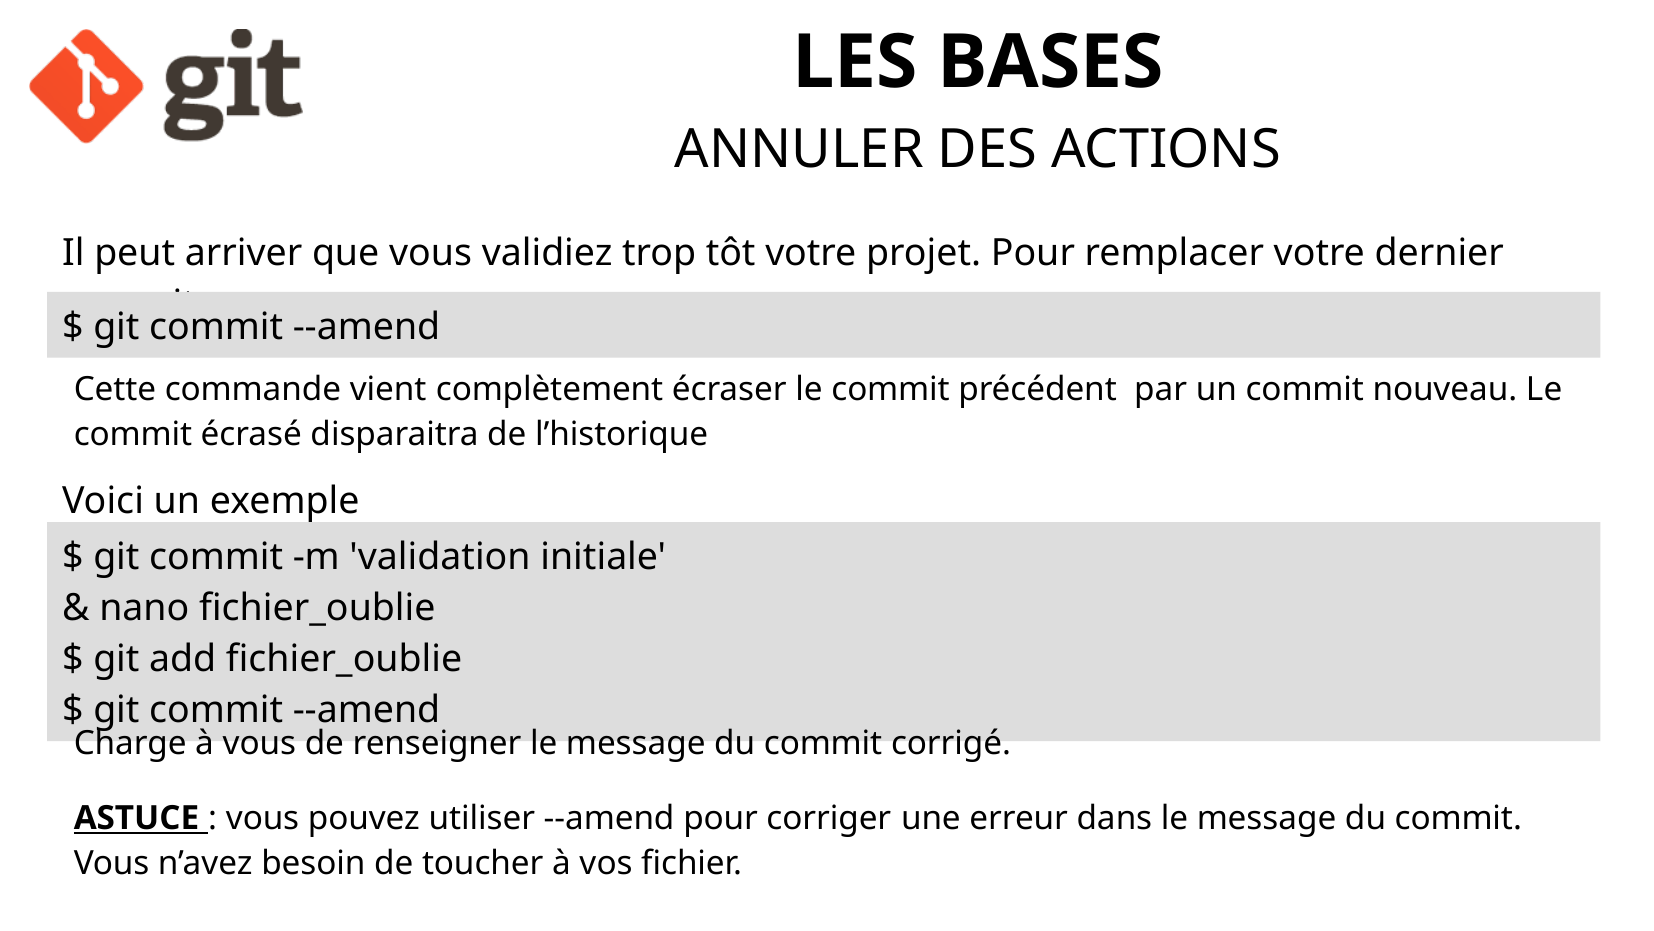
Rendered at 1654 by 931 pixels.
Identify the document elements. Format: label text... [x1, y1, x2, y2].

text_box $ git commit --amend [47, 291, 1601, 349]
text_box Voici un exemple [47, 466, 1642, 524]
text_box $ git commit -m 'validation initiale' & nano fichier_oublie $ git add fichier_oublie $ git commit --amend [47, 522, 1601, 706]
text_box Cette commande vient complètement écraser le commit précédent par un commit nouveau. Le commit écrasé disparaitra de l’historique [59, 357, 1595, 447]
text_box ASTUCE : vous pouvez utiliser --amend pour corriger une erreur dans le message du commit. Vous n’avez besoin de toucher à vos fichier. [59, 786, 1595, 876]
text_box Il peut arriver que vous validiez trop tôt votre projet. Pour remplacer votre dernier commit [47, 218, 1642, 276]
text_box Les bases Annuler des actions [302, 0, 1654, 198]
picture [29, 29, 303, 144]
text_box Charge à vous de renseigner le message du commit corrigé. [59, 711, 1595, 765]
